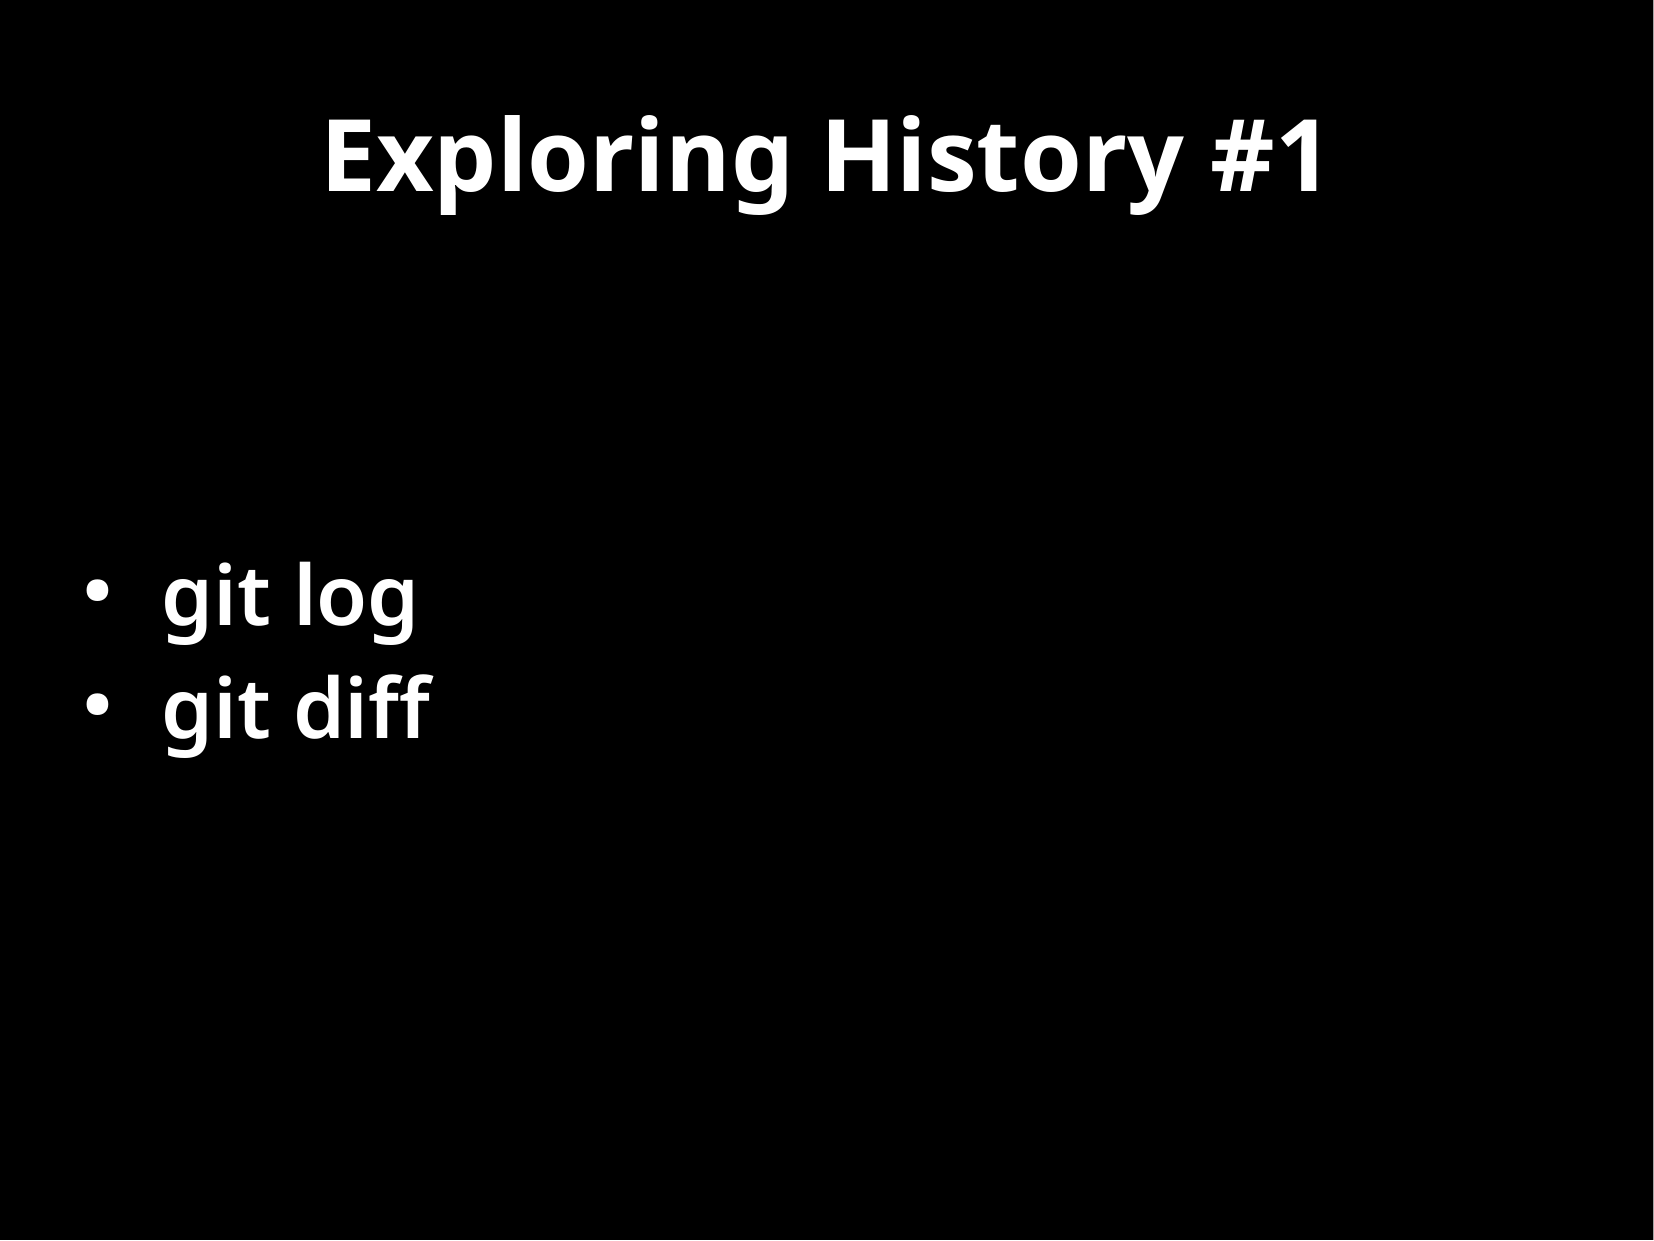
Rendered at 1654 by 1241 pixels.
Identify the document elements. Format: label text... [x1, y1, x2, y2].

title Exploring History #1 [82, 49, 1571, 257]
subtitle git log git diff [82, 290, 1571, 1010]
